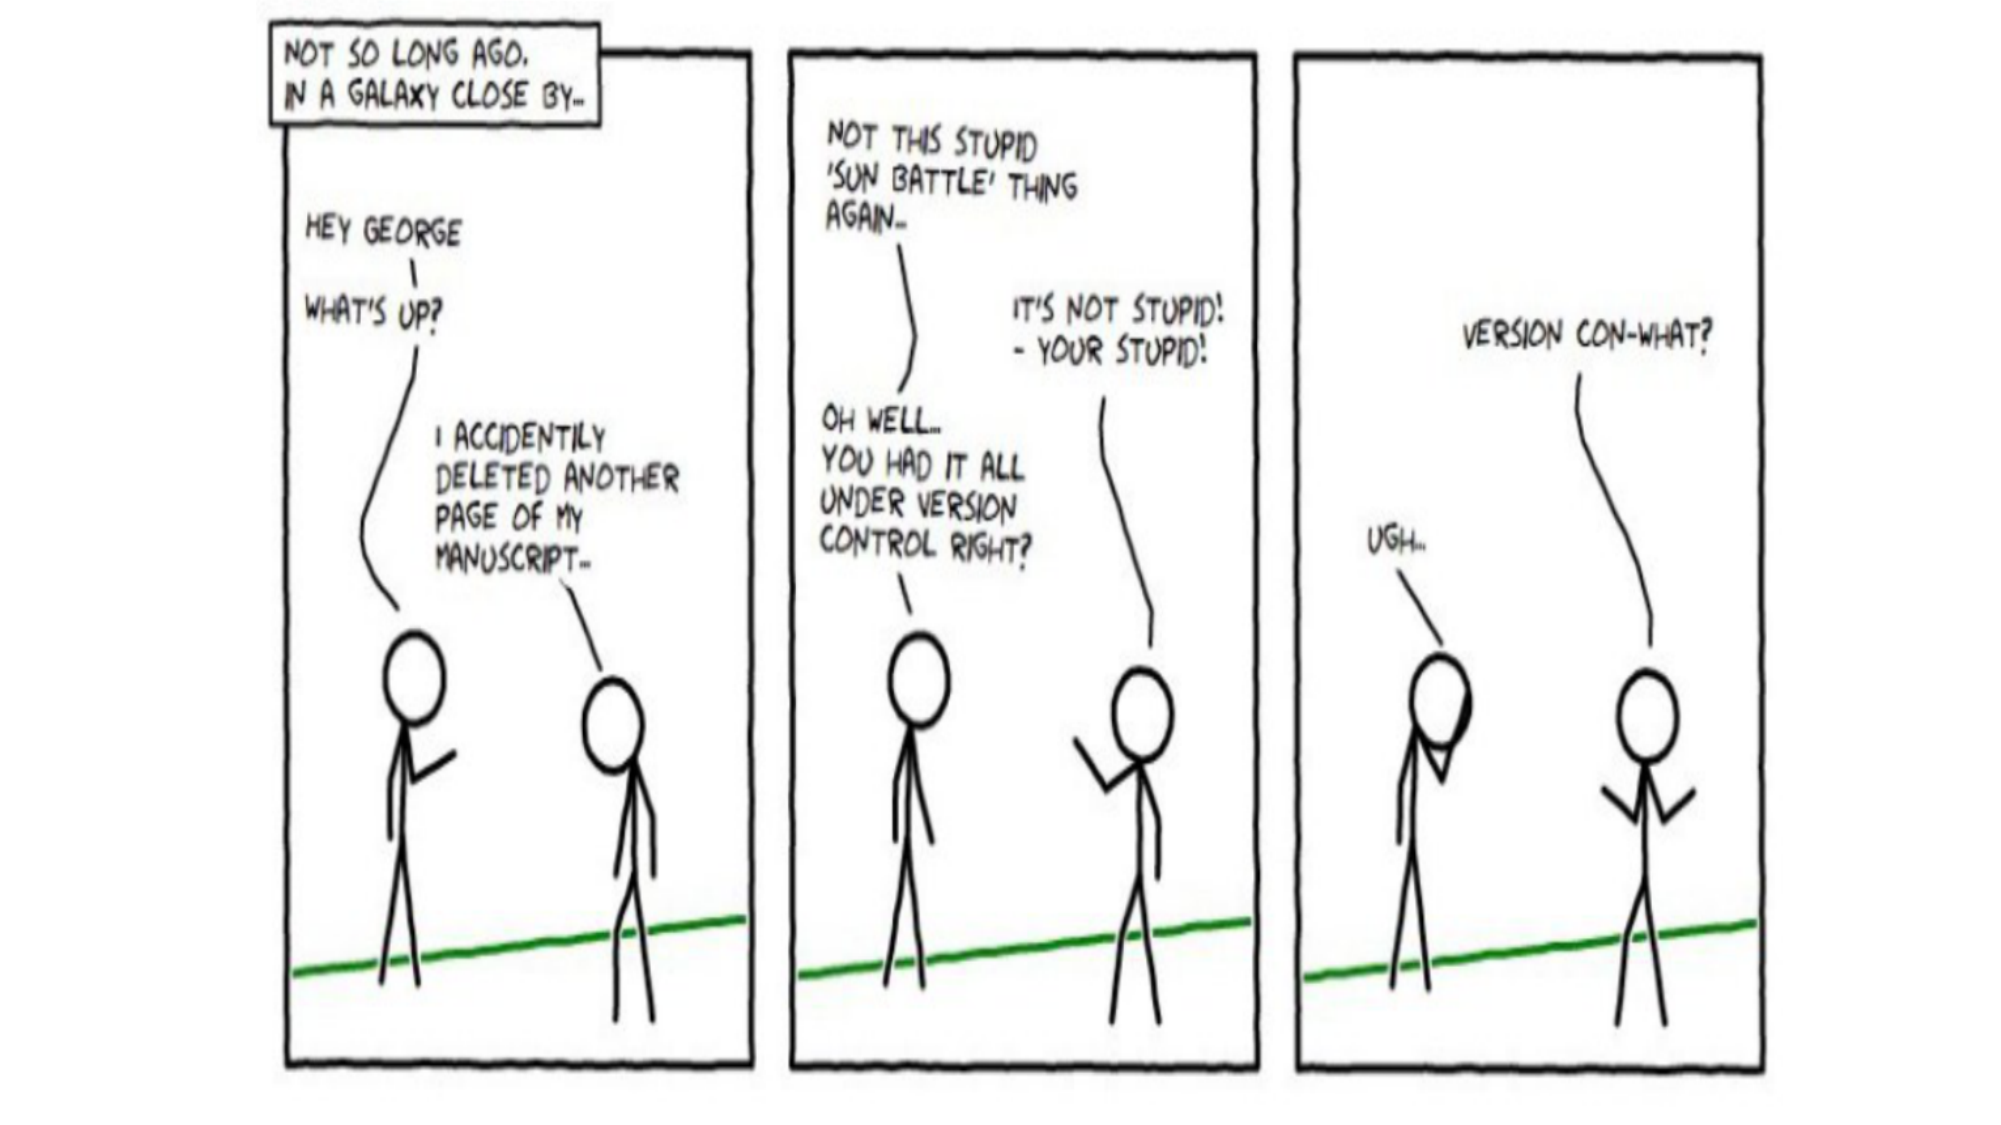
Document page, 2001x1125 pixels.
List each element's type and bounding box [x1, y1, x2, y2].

picture [255, 0, 1797, 1107]
